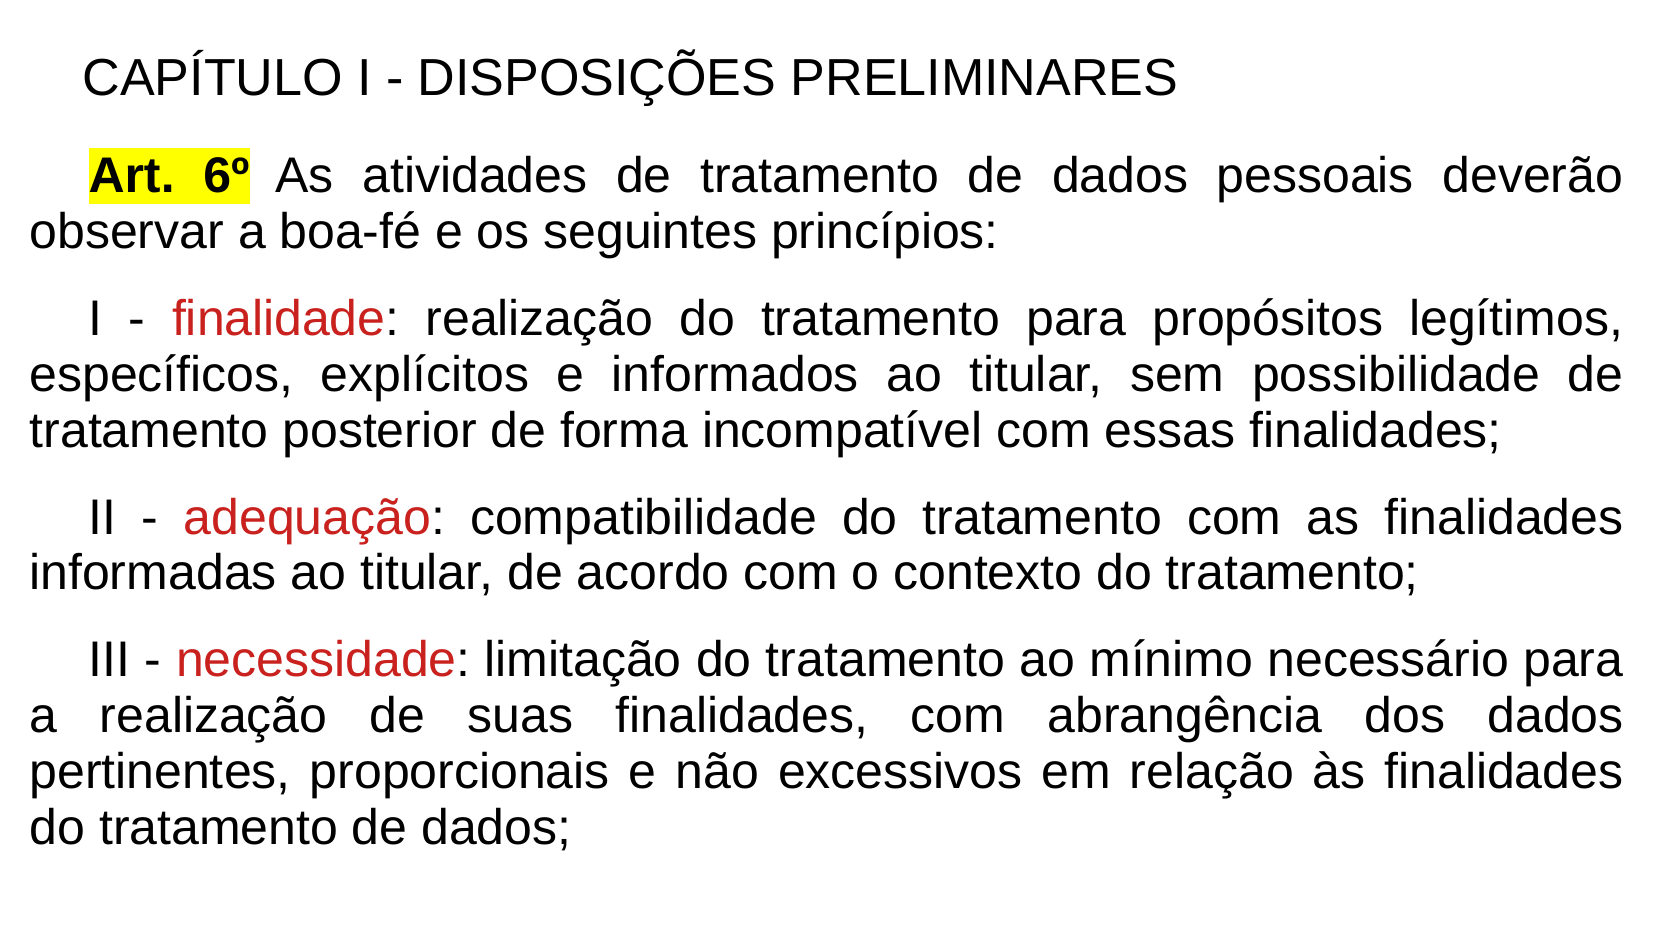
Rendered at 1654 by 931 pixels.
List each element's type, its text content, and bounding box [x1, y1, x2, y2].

title CAPÍTULO I - DISPOSIÇÕES PRELIMINARES [82, 37, 1571, 119]
list Art. 6º As atividades de tratamento de dados pessoais deverão observar a boa-fé e os seguintes princípios: I - finalidade: realização do tratamento para propósitos legítimos, específicos, explícitos e informados ao titular, sem possibilidade de tratamento posterior de forma incompatível com essas finalidades; II - adequação: compatibilidade do tratamento com as finalidades informadas ao titular, de acordo com o contexto do tratamento; III - necessidade: limitação do tratamento ao mínimo necessário para a realização de suas finalidades, com abrangência dos dados pertinentes, proporcionais e não excessivos em relação às finalidades do tratamento de dados; [29, 147, 1625, 886]
